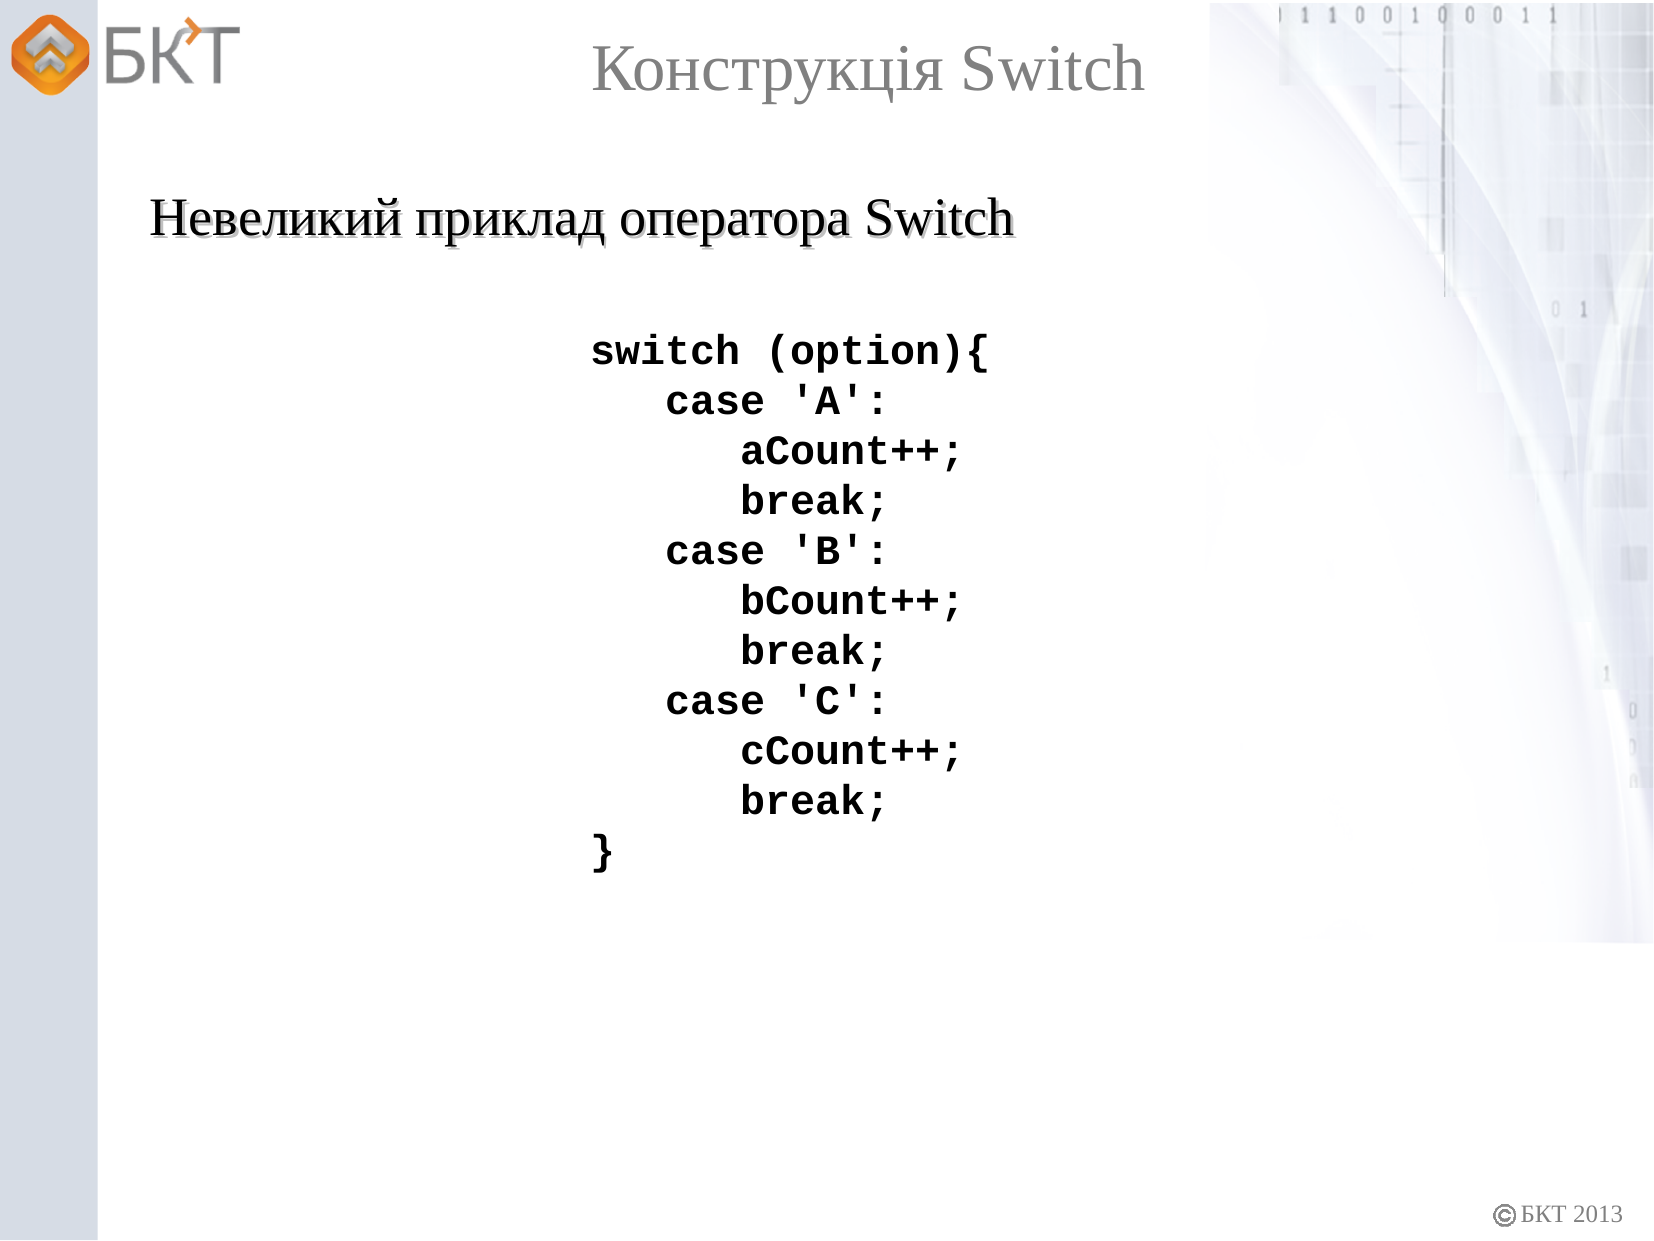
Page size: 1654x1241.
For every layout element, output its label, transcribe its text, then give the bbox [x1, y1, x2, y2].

text_box Конструкція Switch [270, 30, 1486, 119]
picture [1095, 3, 1654, 1129]
text_box Невеликий приклад оператора Switch [135, 180, 1261, 269]
text_box БКТ 2013 [1500, 1195, 1651, 1241]
picture [4, 9, 250, 97]
picture [1493, 1199, 1500, 1231]
text_box [0, 0, 98, 1241]
text_box switch (option){ case 'A': aCount++; break; case 'B': bCount++; break; case 'C': cCount++; break; } [575, 315, 1006, 881]
